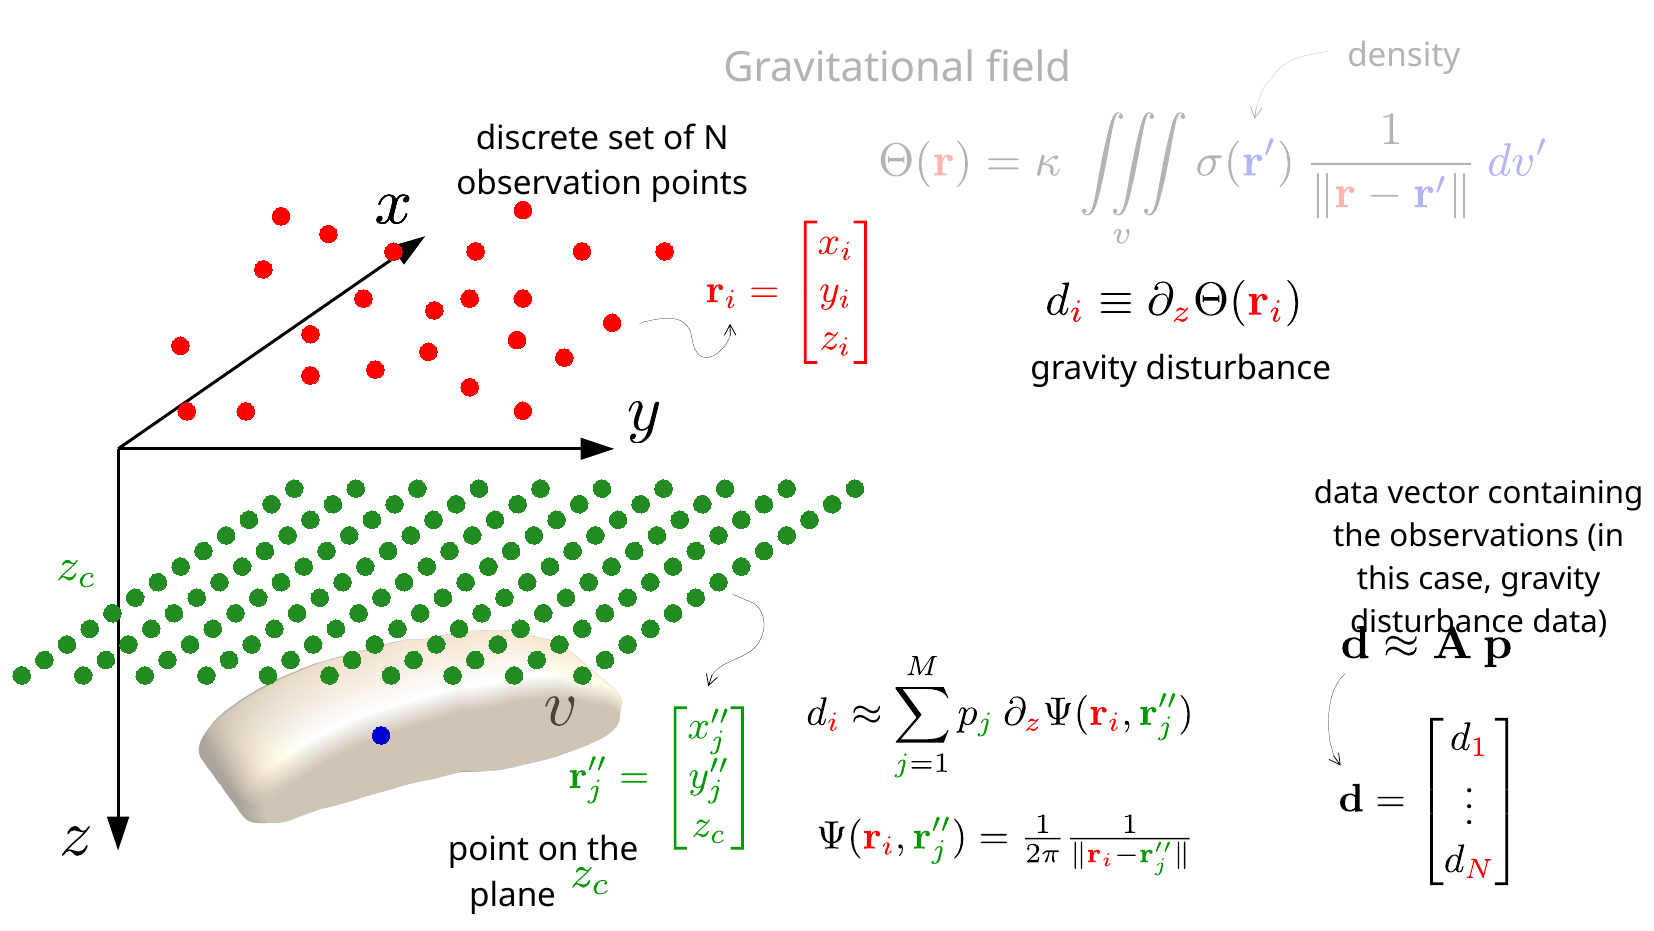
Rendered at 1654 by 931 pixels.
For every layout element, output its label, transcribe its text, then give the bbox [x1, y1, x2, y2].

text_box [97, 651, 115, 669]
text_box [372, 588, 391, 607]
text_box [693, 495, 712, 514]
text_box [518, 573, 537, 592]
text_box [709, 526, 728, 545]
text_box [262, 495, 281, 514]
text_box [664, 604, 682, 623]
text_box [593, 479, 611, 498]
text_box [670, 510, 689, 529]
text_box [233, 557, 252, 576]
text_box [317, 542, 336, 560]
text_box [363, 510, 381, 529]
text_box [384, 242, 403, 261]
text_box [466, 242, 485, 261]
picture [56, 560, 95, 588]
text_box [655, 242, 674, 261]
text_box [236, 402, 255, 421]
text_box [514, 401, 532, 420]
text_box [254, 260, 273, 279]
text_box [755, 495, 773, 514]
text_box [356, 557, 375, 576]
text_box [527, 651, 546, 669]
text_box [385, 495, 404, 514]
text_box data vector containing the observations (in this case, gravity disturbance data) [1299, 462, 1654, 663]
text_box [716, 479, 734, 498]
text_box [654, 479, 673, 498]
text_box [709, 573, 728, 592]
text_box [119, 635, 138, 654]
text_box [641, 619, 660, 638]
text_box [177, 402, 196, 421]
text_box [12, 666, 31, 685]
text_box [570, 495, 589, 514]
text_box [346, 479, 365, 498]
text_box [596, 651, 614, 669]
text_box [158, 651, 177, 669]
text_box [259, 666, 277, 685]
text_box [135, 666, 154, 685]
picture [626, 401, 662, 443]
text_box [301, 510, 320, 529]
text_box [425, 301, 444, 320]
text_box [470, 479, 488, 498]
picture [806, 656, 1194, 778]
text_box [281, 651, 300, 669]
text_box [460, 289, 479, 308]
text_box [220, 651, 238, 669]
text_box [142, 619, 161, 638]
picture [374, 194, 413, 224]
text_box [272, 207, 290, 226]
text_box [486, 510, 504, 529]
text_box [294, 557, 313, 576]
text_box [301, 366, 320, 385]
text_box [508, 331, 526, 349]
picture [816, 814, 1190, 876]
text_box [618, 635, 637, 654]
text_box [685, 5, 1583, 278]
text_box [579, 573, 598, 592]
text_box [395, 573, 413, 592]
text_box [541, 557, 559, 576]
text_box [320, 666, 339, 685]
text_box [194, 542, 213, 560]
text_box [149, 573, 167, 592]
text_box [631, 495, 650, 514]
text_box [272, 573, 290, 592]
text_box [460, 378, 479, 397]
picture [566, 704, 759, 852]
text_box [463, 526, 482, 545]
text_box [443, 666, 462, 685]
text_box [573, 242, 591, 261]
text_box [664, 557, 682, 576]
text_box [365, 635, 384, 654]
picture [59, 826, 93, 856]
text_box [514, 201, 532, 219]
text_box [534, 604, 553, 623]
text_box [531, 479, 550, 498]
text_box [525, 526, 543, 545]
text_box [595, 604, 614, 623]
text_box [450, 619, 468, 638]
text_box [488, 635, 507, 654]
text_box [618, 588, 637, 607]
text_box [310, 588, 329, 607]
text_box [505, 666, 523, 685]
text_box [777, 479, 796, 498]
text_box [424, 510, 443, 529]
text_box [35, 651, 54, 669]
text_box [58, 635, 76, 654]
text_box [513, 289, 532, 308]
text_box [602, 557, 621, 576]
text_box [366, 360, 385, 379]
text_box [249, 588, 268, 607]
text_box [586, 526, 605, 545]
text_box [686, 588, 705, 607]
text_box [846, 479, 864, 498]
text_box [502, 542, 520, 560]
text_box [240, 510, 258, 529]
text_box [165, 604, 183, 623]
text_box [265, 619, 284, 638]
text_box [343, 651, 361, 669]
text_box [288, 604, 306, 623]
text_box gravity disturbance [1015, 336, 1329, 388]
text_box [304, 635, 323, 654]
text_box [285, 479, 304, 498]
text_box [171, 557, 190, 576]
text_box [210, 573, 229, 592]
picture [1337, 716, 1523, 887]
text_box [327, 619, 345, 638]
text_box [609, 510, 627, 529]
picture [570, 867, 609, 895]
text_box [573, 619, 592, 638]
text_box [319, 225, 338, 243]
text_box [625, 542, 644, 560]
text_box [333, 573, 352, 592]
text_box [404, 651, 423, 669]
text_box [354, 289, 373, 308]
text_box [557, 588, 575, 607]
text_box [573, 666, 592, 685]
text_box [732, 510, 751, 529]
text_box [641, 573, 660, 592]
text_box [382, 666, 400, 685]
text_box [401, 526, 420, 545]
text_box [126, 588, 145, 607]
text_box [80, 619, 99, 638]
text_box [226, 604, 245, 623]
text_box [555, 348, 574, 367]
text_box [511, 619, 530, 638]
picture [1340, 663, 1513, 668]
text_box [550, 635, 569, 654]
text_box [495, 588, 514, 607]
text_box [419, 342, 438, 361]
text_box [440, 542, 459, 560]
text_box [456, 573, 475, 592]
text_box [171, 336, 190, 355]
text_box [74, 666, 93, 685]
text_box point on the plane [419, 817, 668, 916]
text_box [301, 325, 320, 344]
text_box [278, 526, 297, 545]
text_box [411, 604, 430, 623]
text_box [732, 557, 751, 576]
text_box [256, 542, 274, 560]
text_box [349, 604, 368, 623]
text_box [217, 526, 235, 545]
text_box [187, 588, 206, 607]
text_box [447, 495, 466, 514]
text_box [408, 479, 427, 498]
text_box [379, 542, 397, 560]
text_box [686, 542, 705, 560]
text_box [466, 651, 485, 669]
text_box [648, 526, 666, 545]
picture [1043, 278, 1305, 329]
picture [704, 219, 882, 366]
text_box [777, 526, 796, 545]
text_box [340, 526, 359, 545]
text_box [563, 542, 582, 560]
text_box [417, 557, 436, 576]
text_box [472, 604, 491, 623]
text_box [372, 726, 390, 745]
text_box [508, 495, 527, 514]
text_box [181, 635, 199, 654]
text_box [547, 510, 566, 529]
text_box [197, 666, 216, 685]
text_box [242, 635, 261, 654]
text_box [324, 495, 342, 514]
text_box [434, 588, 452, 607]
text_box [603, 313, 621, 332]
text_box discrete set of N observation points [413, 106, 792, 195]
text_box [427, 635, 446, 654]
text_box [103, 604, 122, 623]
text_box [823, 495, 842, 514]
text_box [755, 542, 773, 560]
text_box [388, 619, 407, 638]
text_box [800, 510, 819, 529]
text_box [479, 557, 498, 576]
text_box [203, 619, 222, 638]
